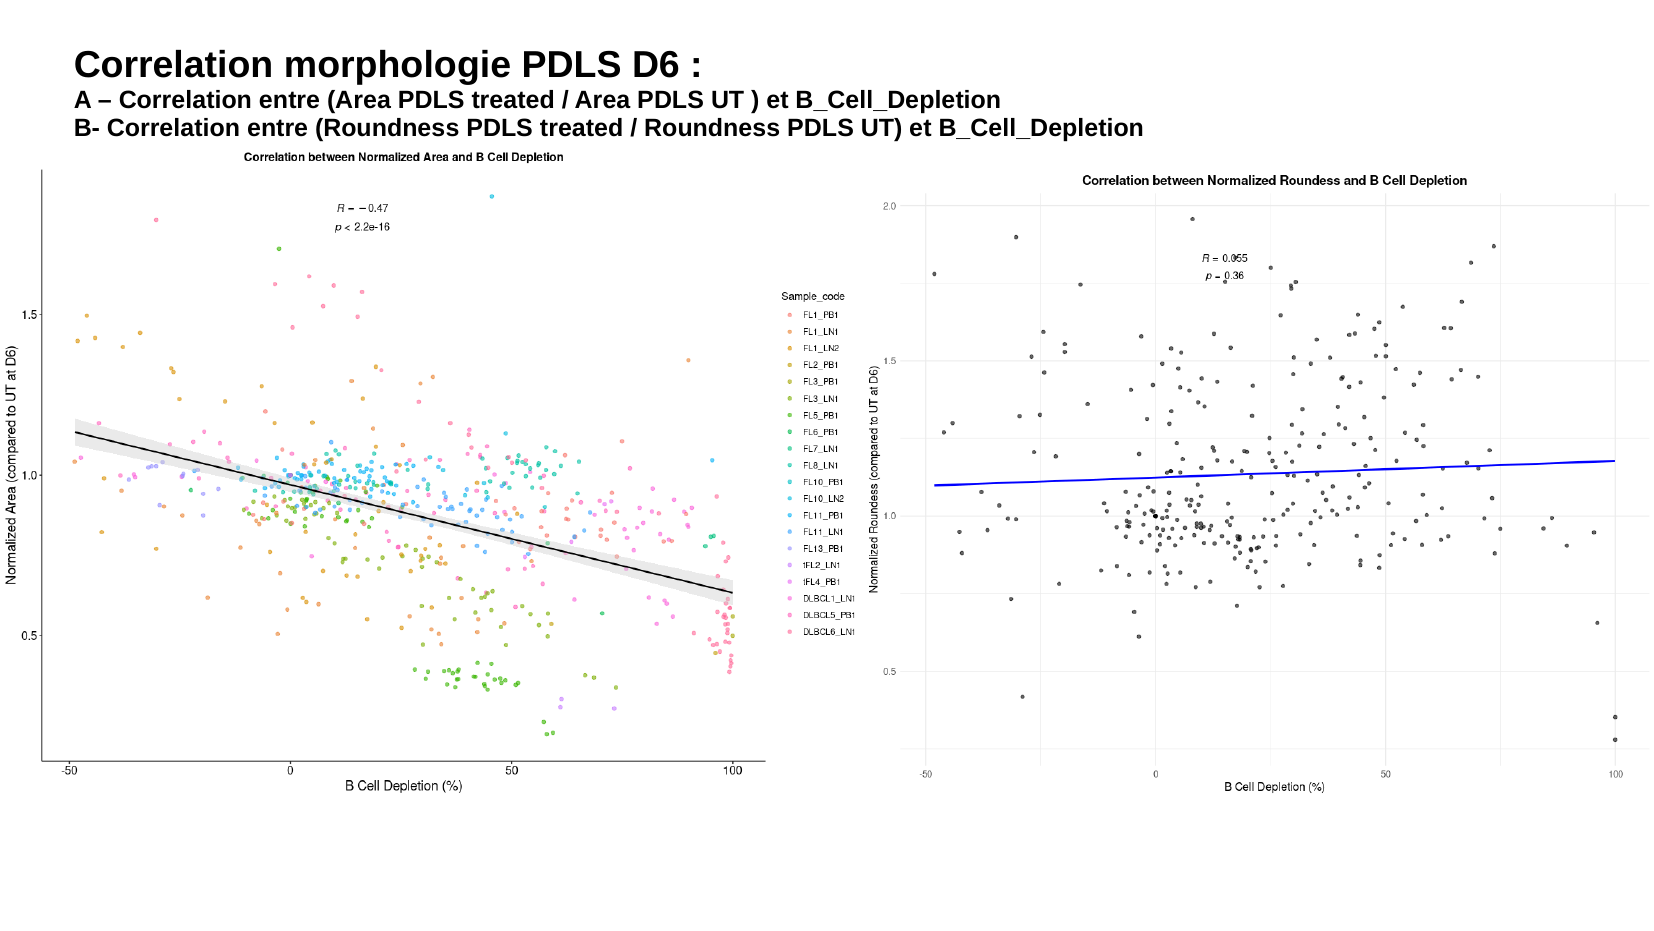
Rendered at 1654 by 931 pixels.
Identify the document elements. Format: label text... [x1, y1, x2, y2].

text_box Correlation morphologie PDLS D6 : A – Correlation entre (Area PDLS treated / Area PDLS UT ) et B_Cell_Depletion B- Correlation entre (Roundness PDLS treated / Roundness PDLS UT) et B_Cell_Depletion [59, 36, 1654, 178]
picture [0, 147, 1654, 798]
